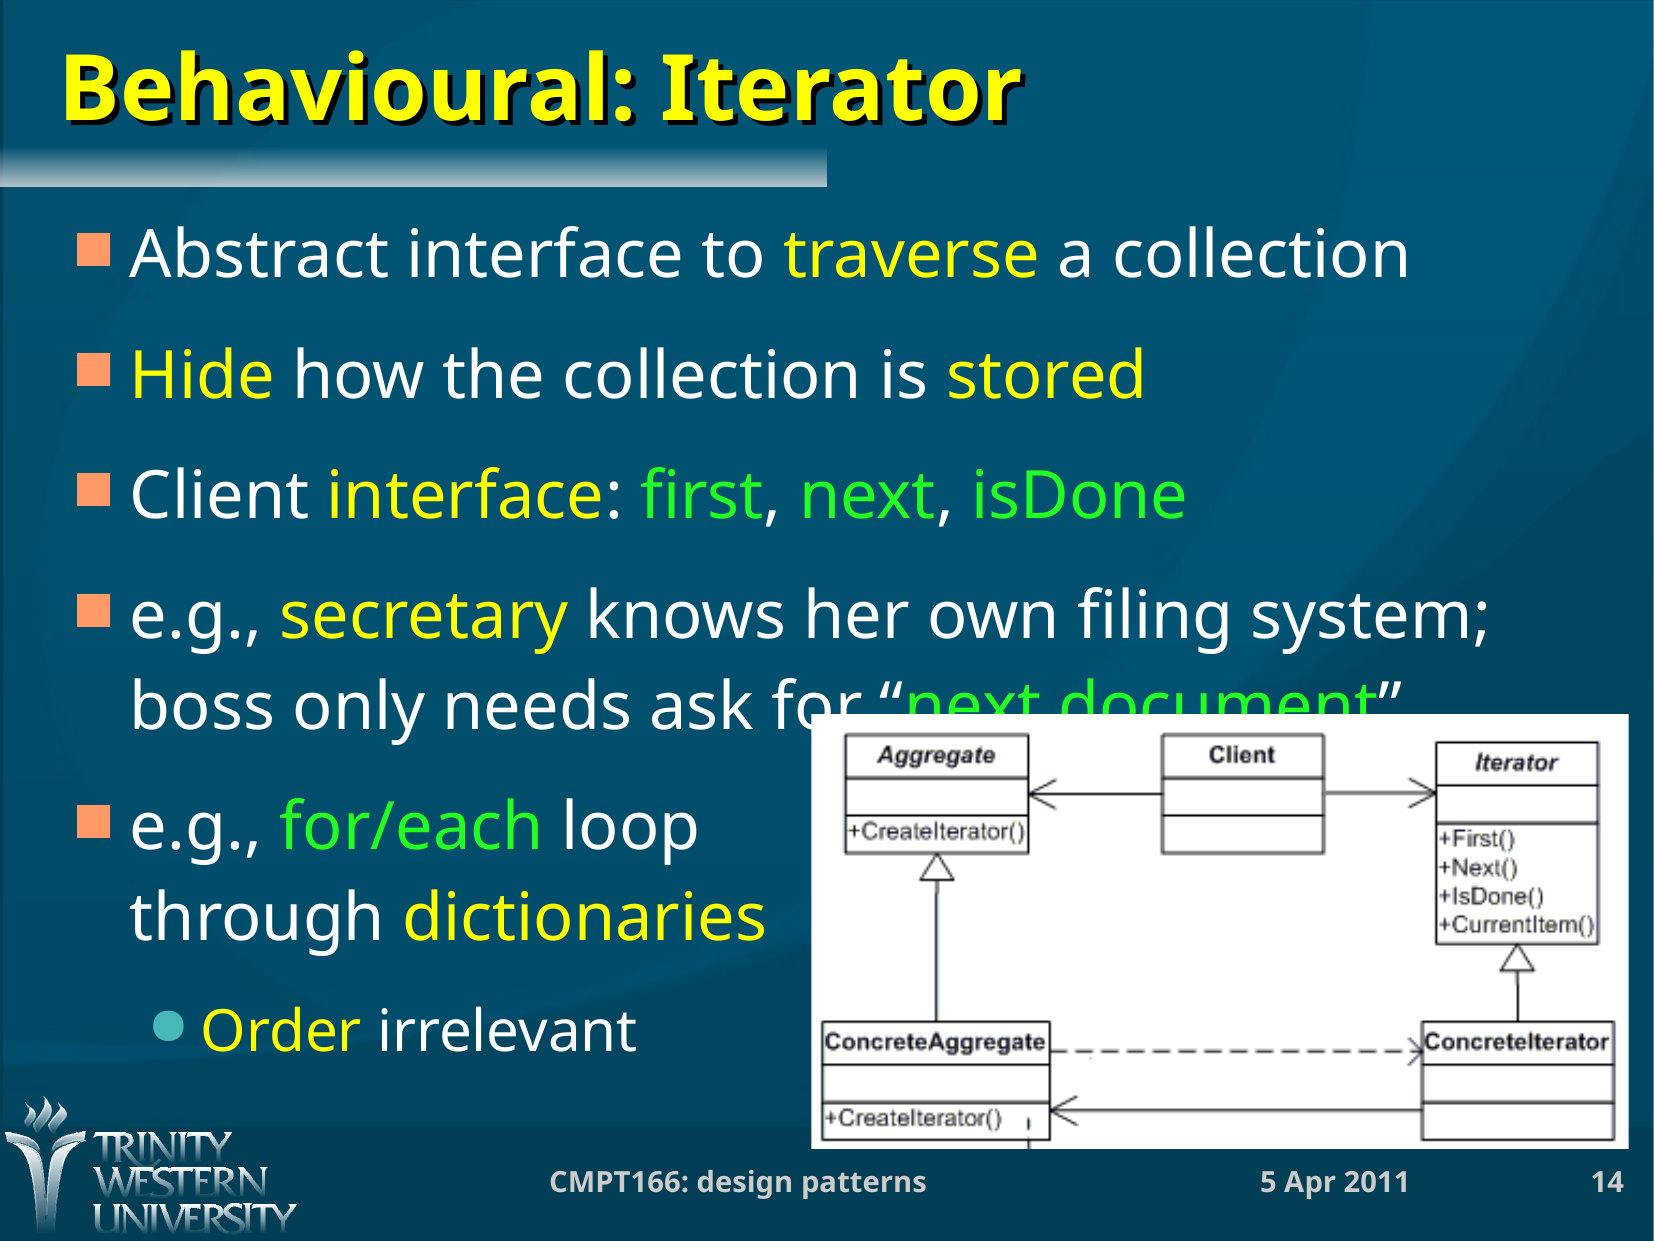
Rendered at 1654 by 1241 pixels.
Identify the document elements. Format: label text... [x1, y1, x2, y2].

list Abstract interface to traverse a collection Hide how the collection is stored Client interface: first, next, isDone e.g., secretary knows her own filing system; boss only needs ask for “next document” e.g., for/each loop through dictionaries Order irrelevant [59, 206, 1625, 1026]
text_box 2nd level mgr [0, 154, 827, 158]
title Behavioural: Iterator [59, 19, 1595, 148]
picture [811, 714, 1628, 1148]
picture [38, 1227, 54, 1232]
